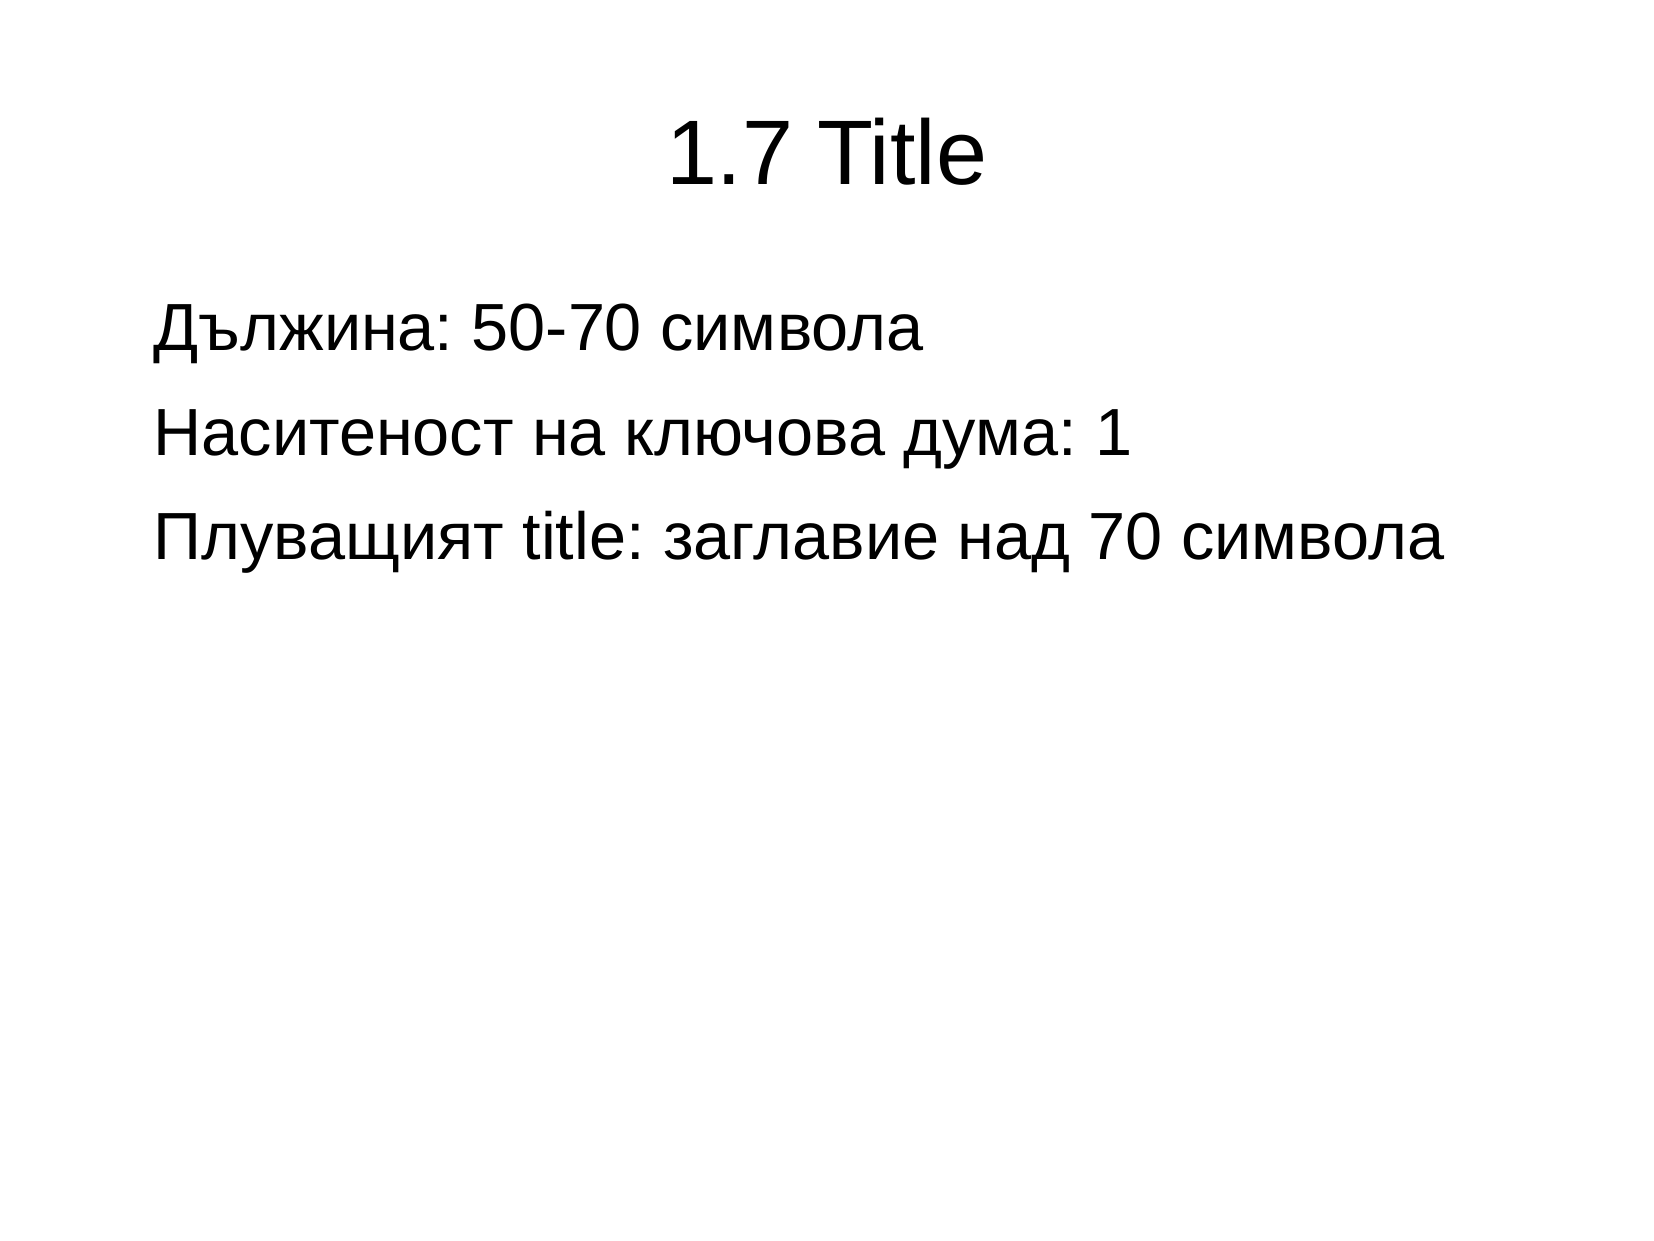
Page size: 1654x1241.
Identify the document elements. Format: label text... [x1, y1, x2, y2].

list Дължина: 50-70 символа Наситеност на ключова дума: 1 Плуващият title: заглавие над 70 символа [82, 290, 1571, 1109]
title 1.7 Title [82, 49, 1571, 257]
